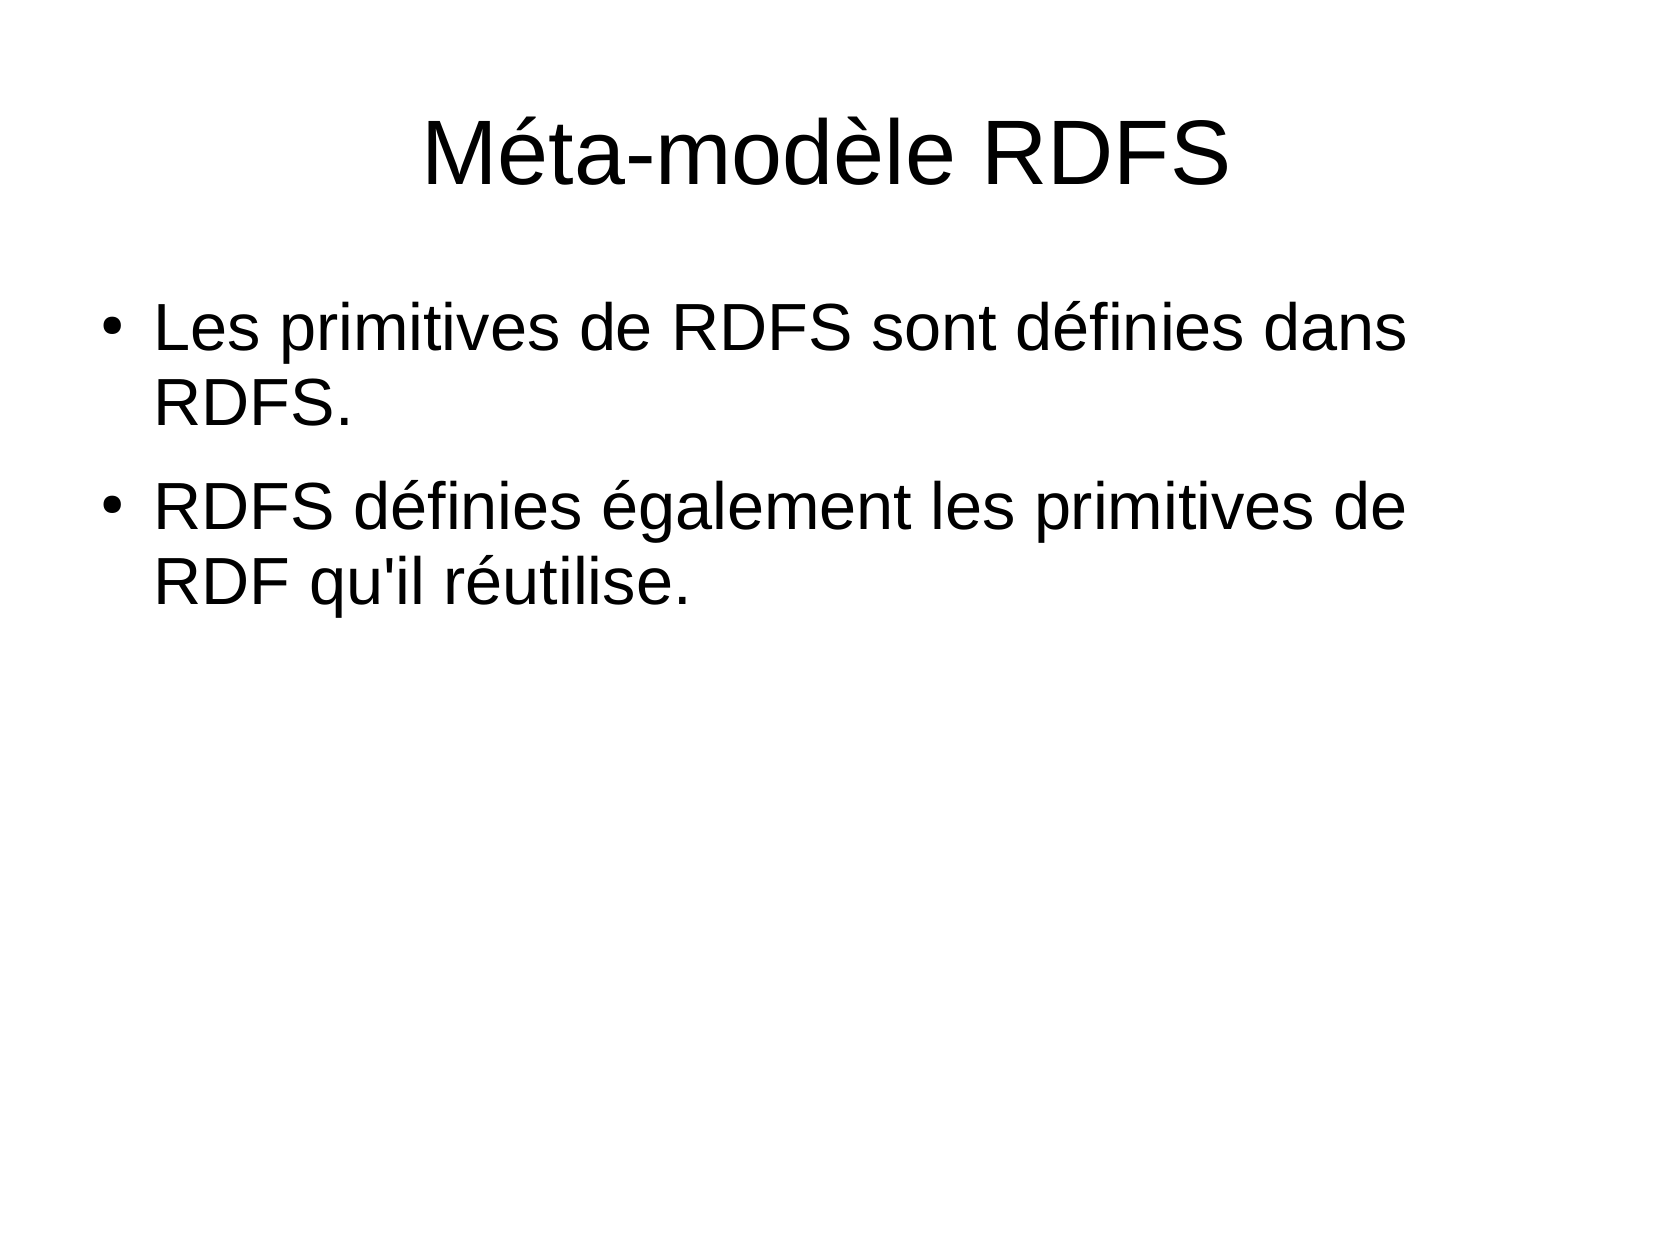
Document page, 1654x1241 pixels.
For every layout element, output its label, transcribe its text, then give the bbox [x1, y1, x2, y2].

title Méta-modèle RDFS [82, 49, 1571, 257]
list Les primitives de RDFS sont définies dans RDFS. RDFS définies également les primitives de RDF qu'il réutilise. [82, 290, 1538, 1010]
